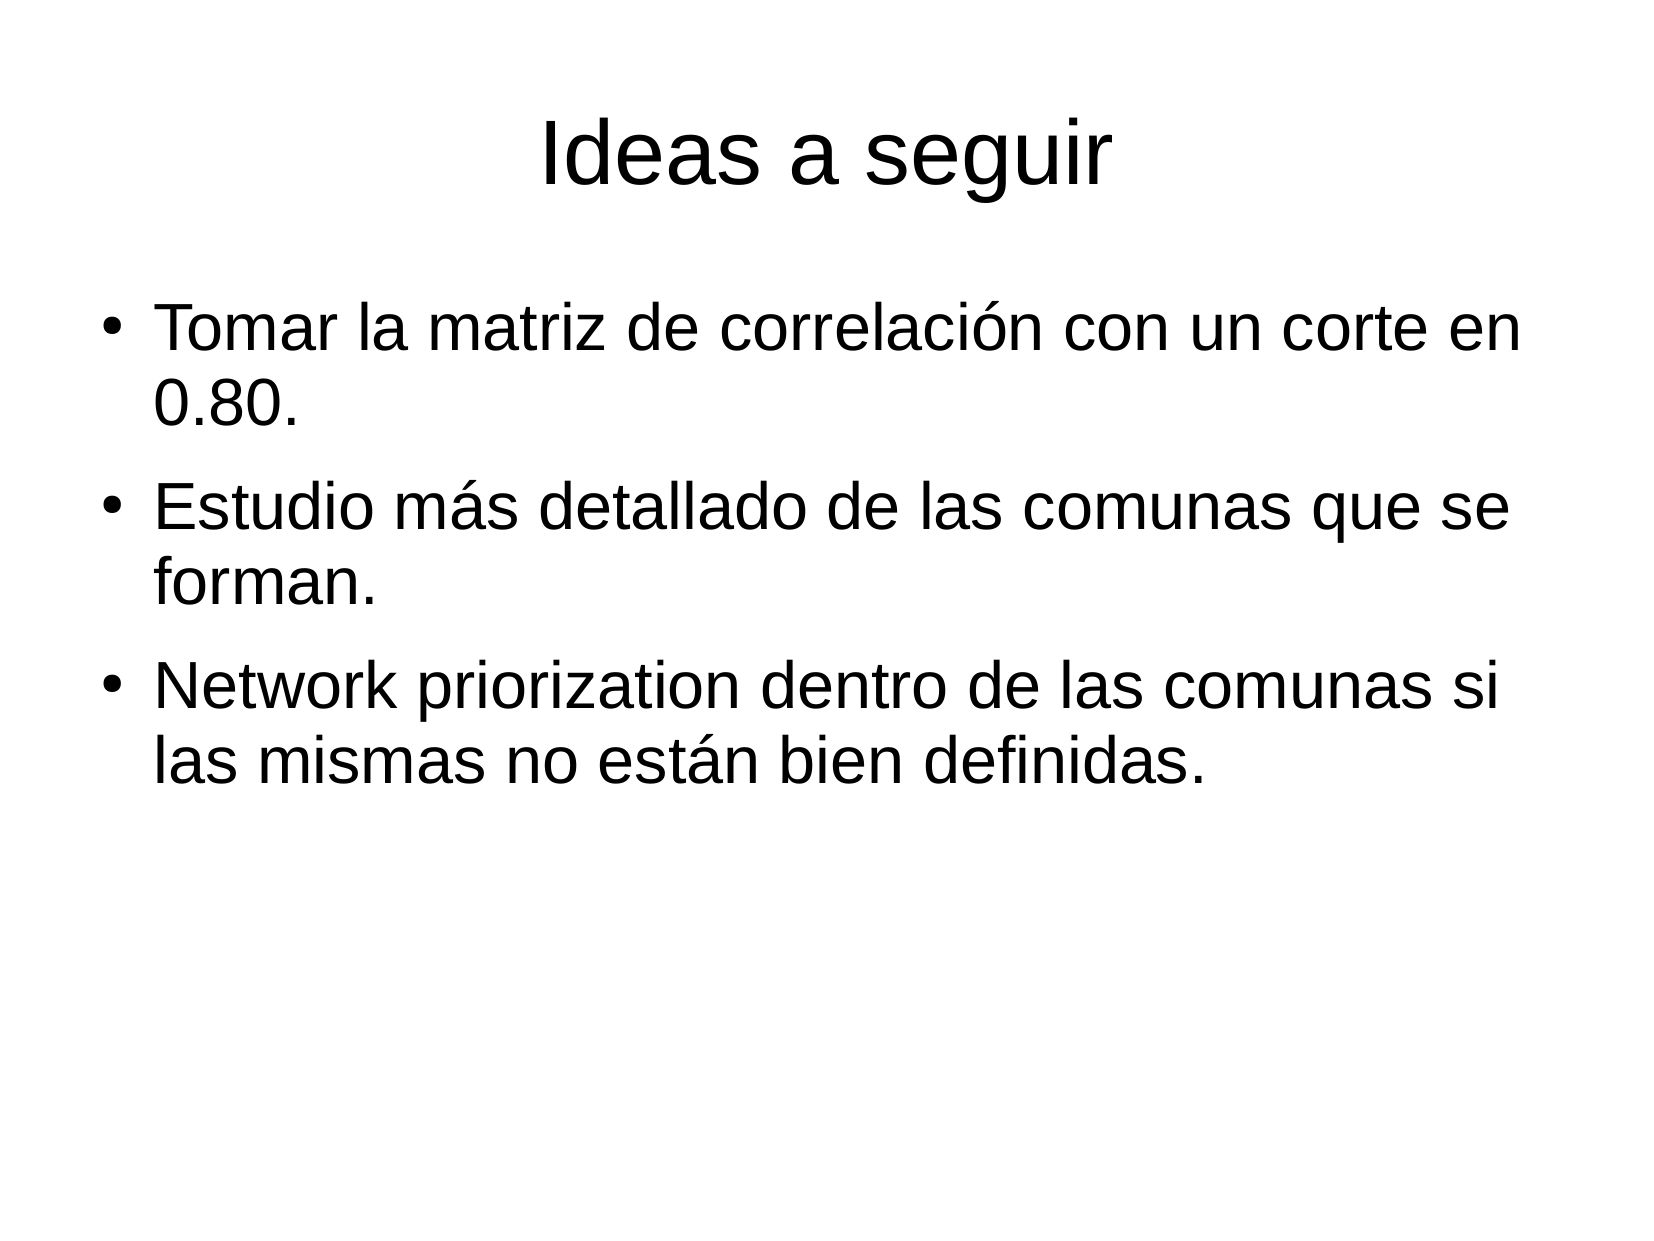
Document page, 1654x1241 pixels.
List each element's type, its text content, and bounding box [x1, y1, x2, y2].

list Tomar la matriz de correlación con un corte en 0.80. Estudio más detallado de las comunas que se forman. Network priorization dentro de las comunas si las mismas no están bien definidas. [82, 290, 1571, 1010]
title Ideas a seguir [82, 49, 1571, 257]
